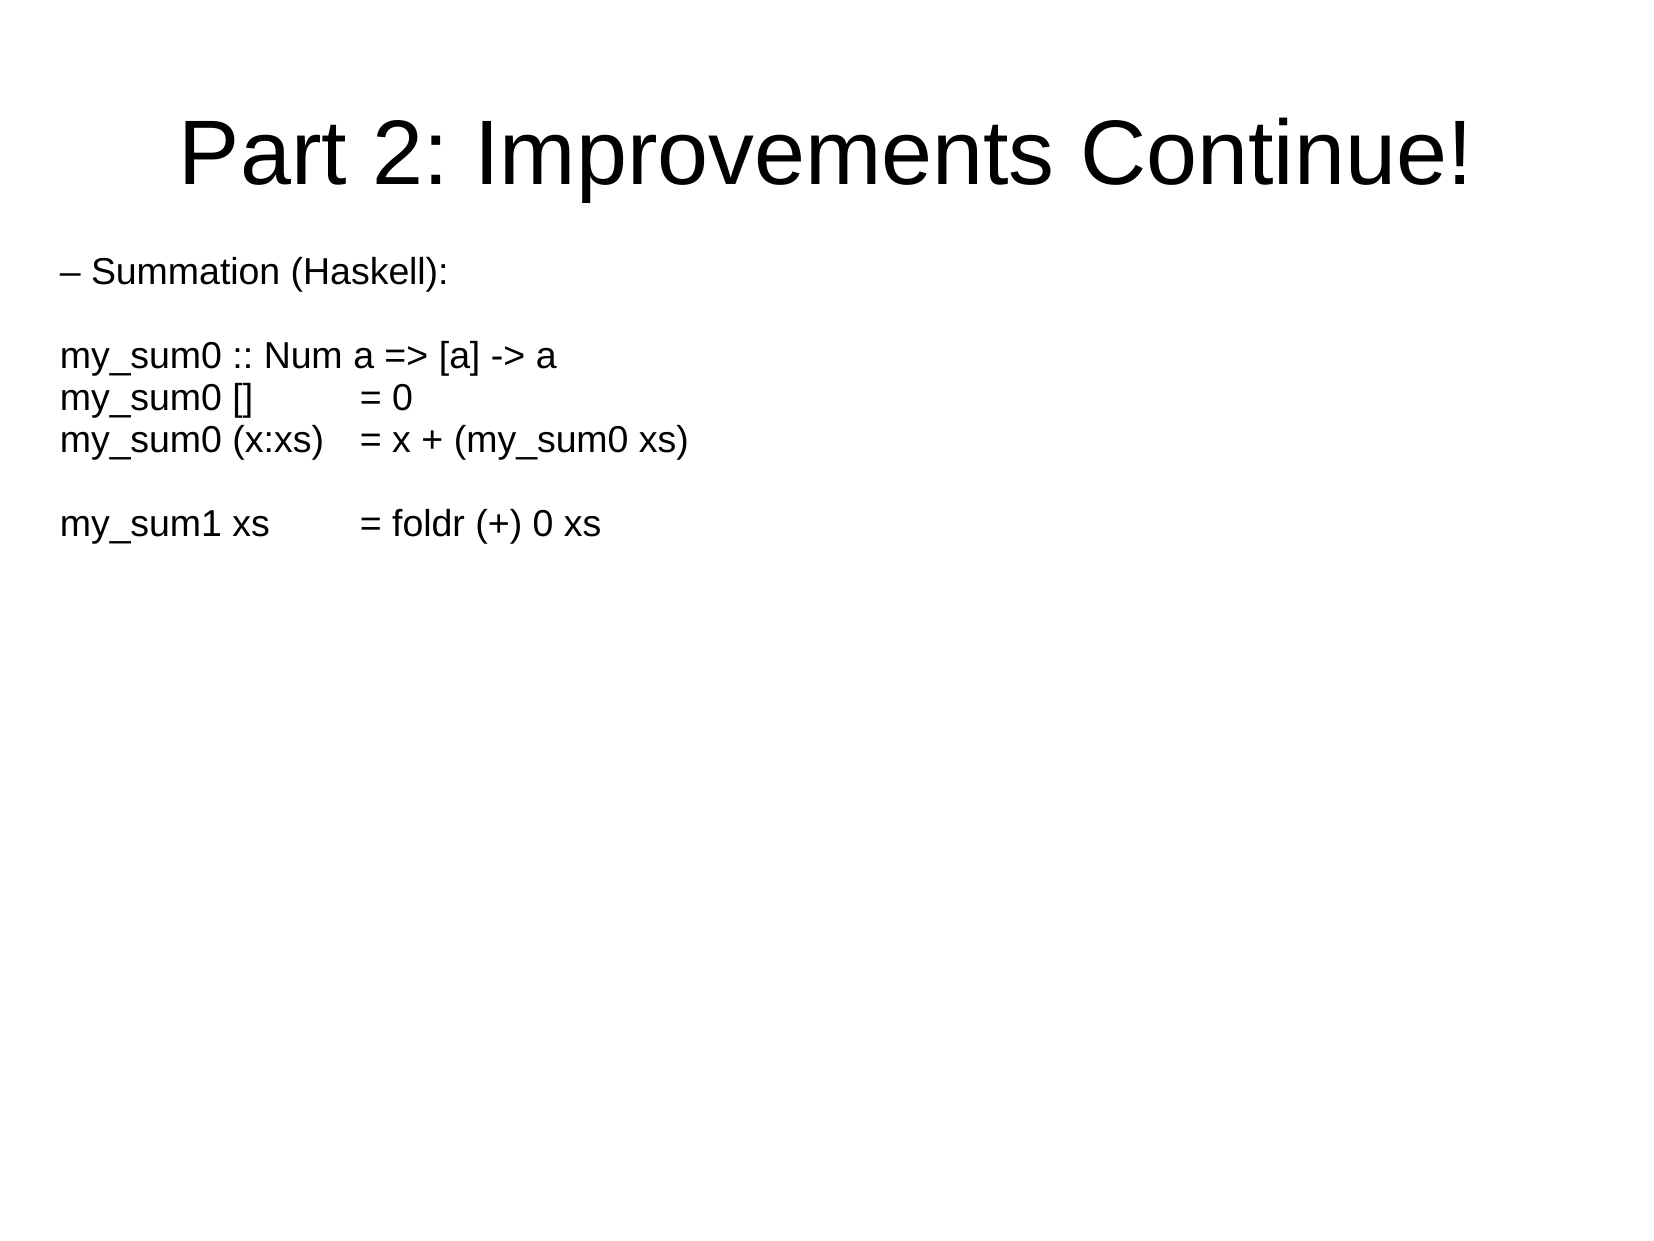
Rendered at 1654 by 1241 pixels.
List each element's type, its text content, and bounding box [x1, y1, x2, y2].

text_box – Summation (Haskell): my_sum0 :: Num a => [a] -> a my_sum0 [] = 0 my_sum0 (x:xs) = x + (my_sum0 xs) my_sum1 xs = foldr (+) 0 xs [45, 243, 880, 804]
title Part 2: Improvements Continue! [82, 49, 1571, 257]
